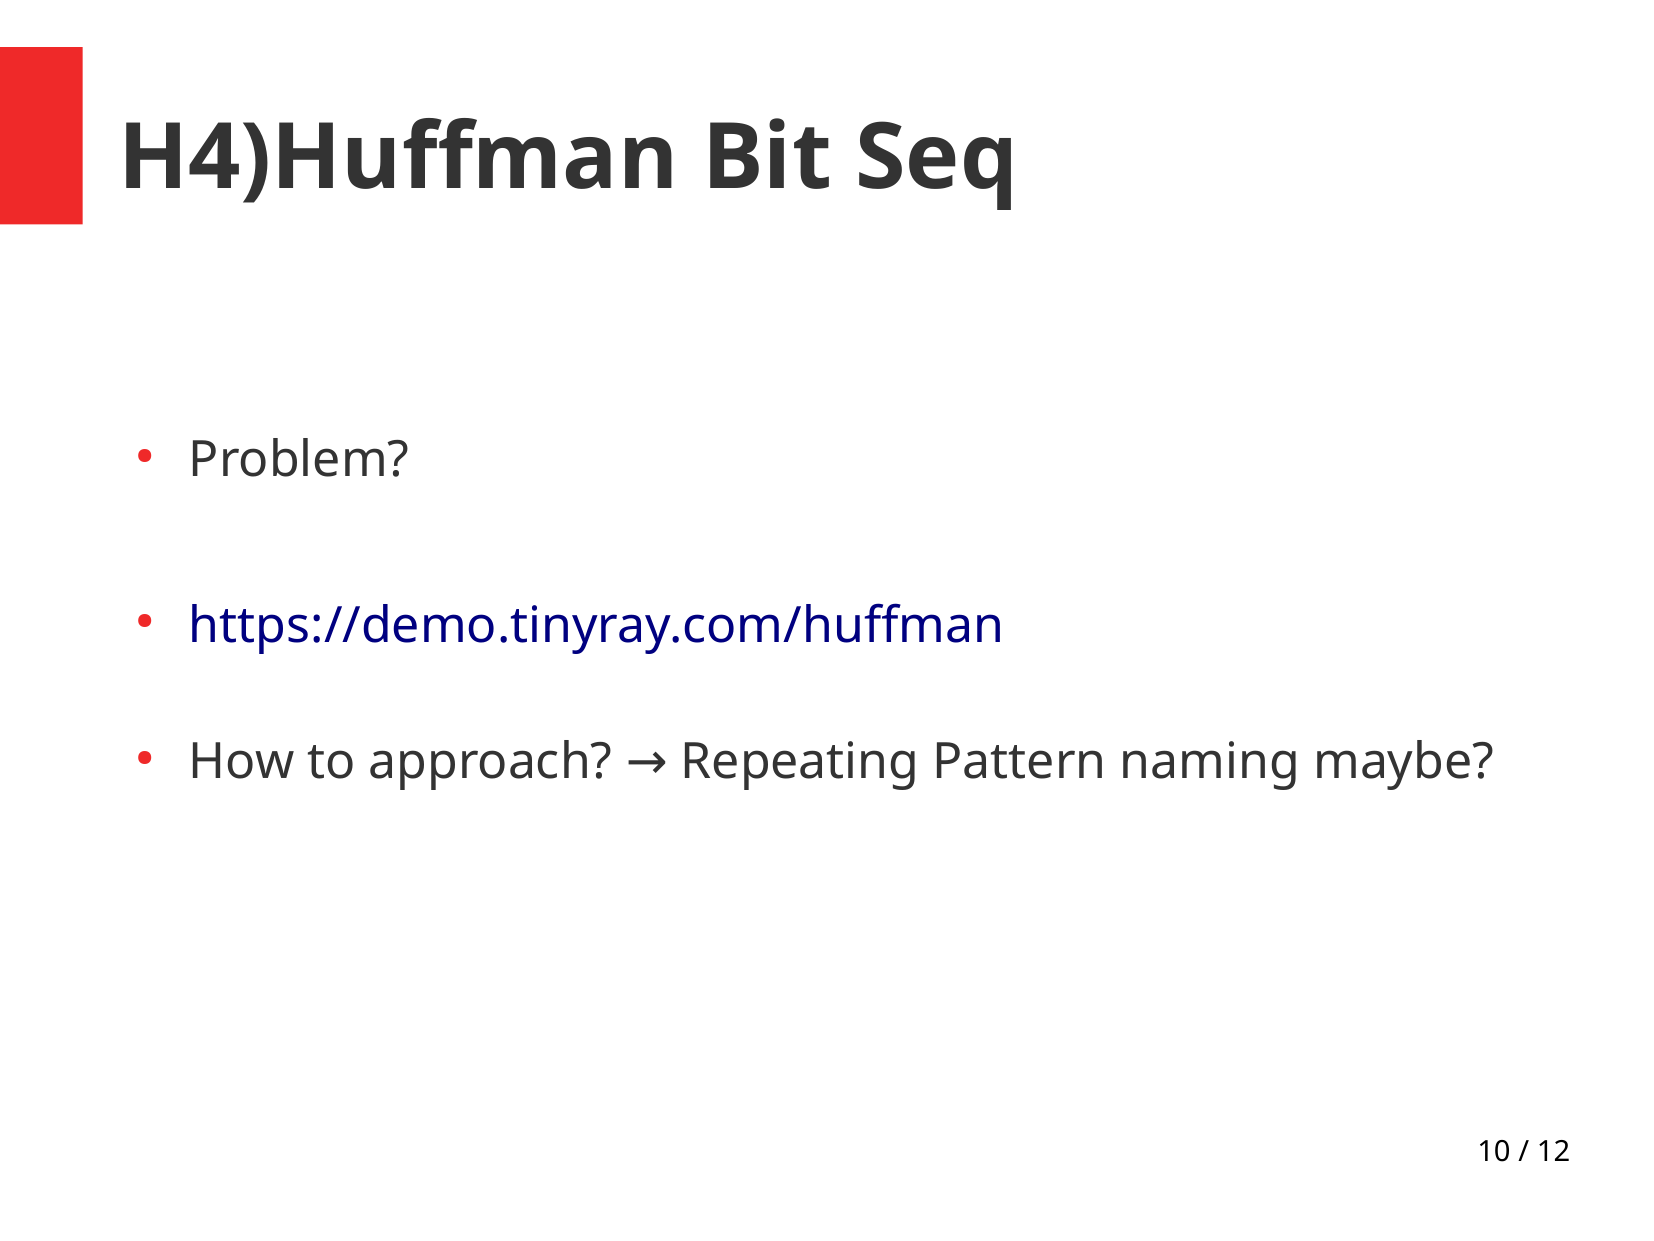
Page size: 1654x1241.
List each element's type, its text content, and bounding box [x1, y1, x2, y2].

list Problem? https://demo.tinyray.com/huffman How to approach? → Repeating Pattern naming maybe? [118, 354, 1535, 1074]
title H4)Huffman Bit Seq [118, 49, 1571, 257]
